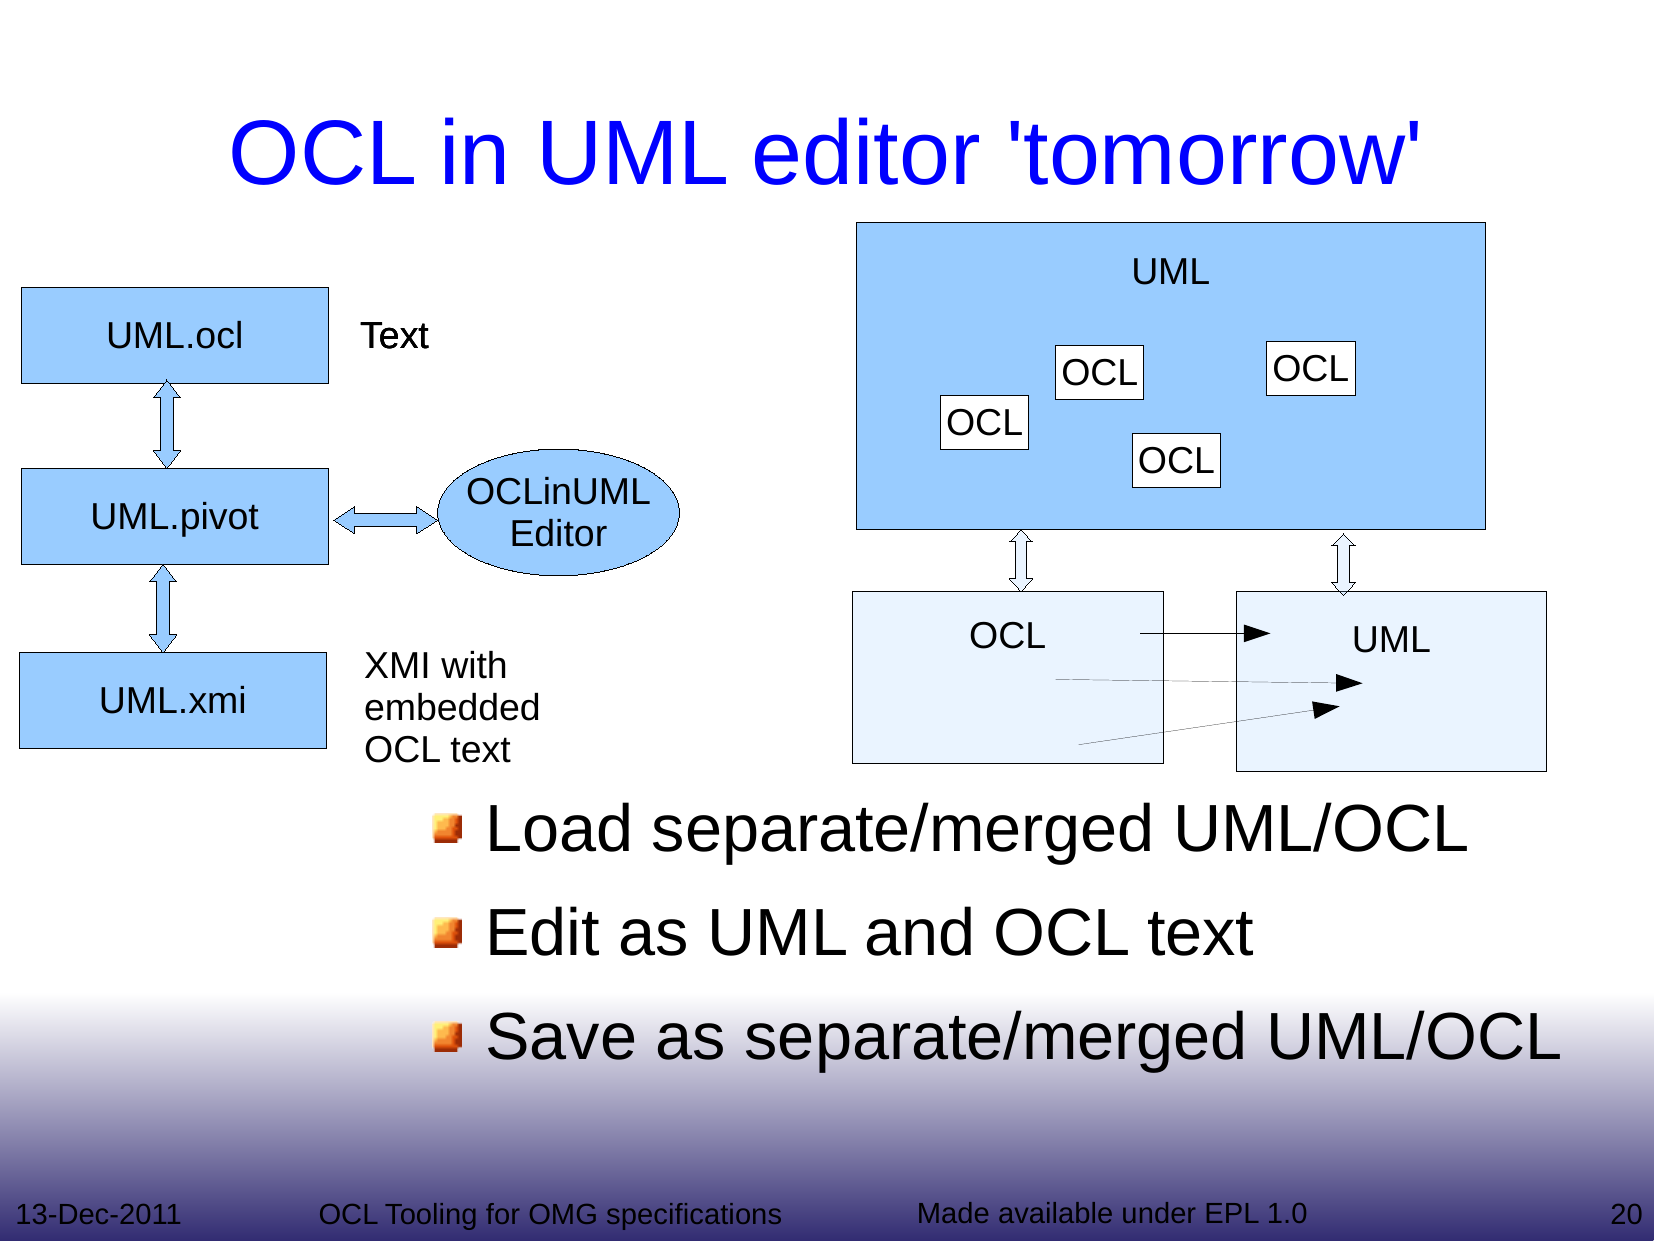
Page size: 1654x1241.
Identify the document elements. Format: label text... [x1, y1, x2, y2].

text_box [1331, 533, 1356, 596]
text_box [333, 506, 438, 534]
text_box OCL [1055, 345, 1144, 400]
text_box UML [1236, 591, 1547, 772]
list Load separate/merged UML/OCL Edit as UML and OCL text Save as separate/merged UML/OCL [414, 790, 1579, 1098]
text_box OCL [1132, 433, 1221, 488]
text_box OCL [852, 591, 1164, 764]
text_box UML.ocl [21, 287, 329, 384]
text_box [149, 564, 177, 653]
text_box [153, 379, 181, 469]
text_box XMI with embedded OCL text [349, 637, 561, 779]
text_box Text [345, 307, 469, 365]
text_box UML [856, 222, 1486, 530]
text_box UML.pivot [21, 468, 329, 565]
text_box OCL [1266, 341, 1356, 396]
text_box OCL [940, 395, 1029, 450]
text_box [1009, 529, 1033, 592]
title OCL in UML editor 'tomorrow' [82, 49, 1571, 257]
text_box UML.xmi [19, 652, 327, 749]
text_box OCLinUML Editor [437, 449, 680, 576]
